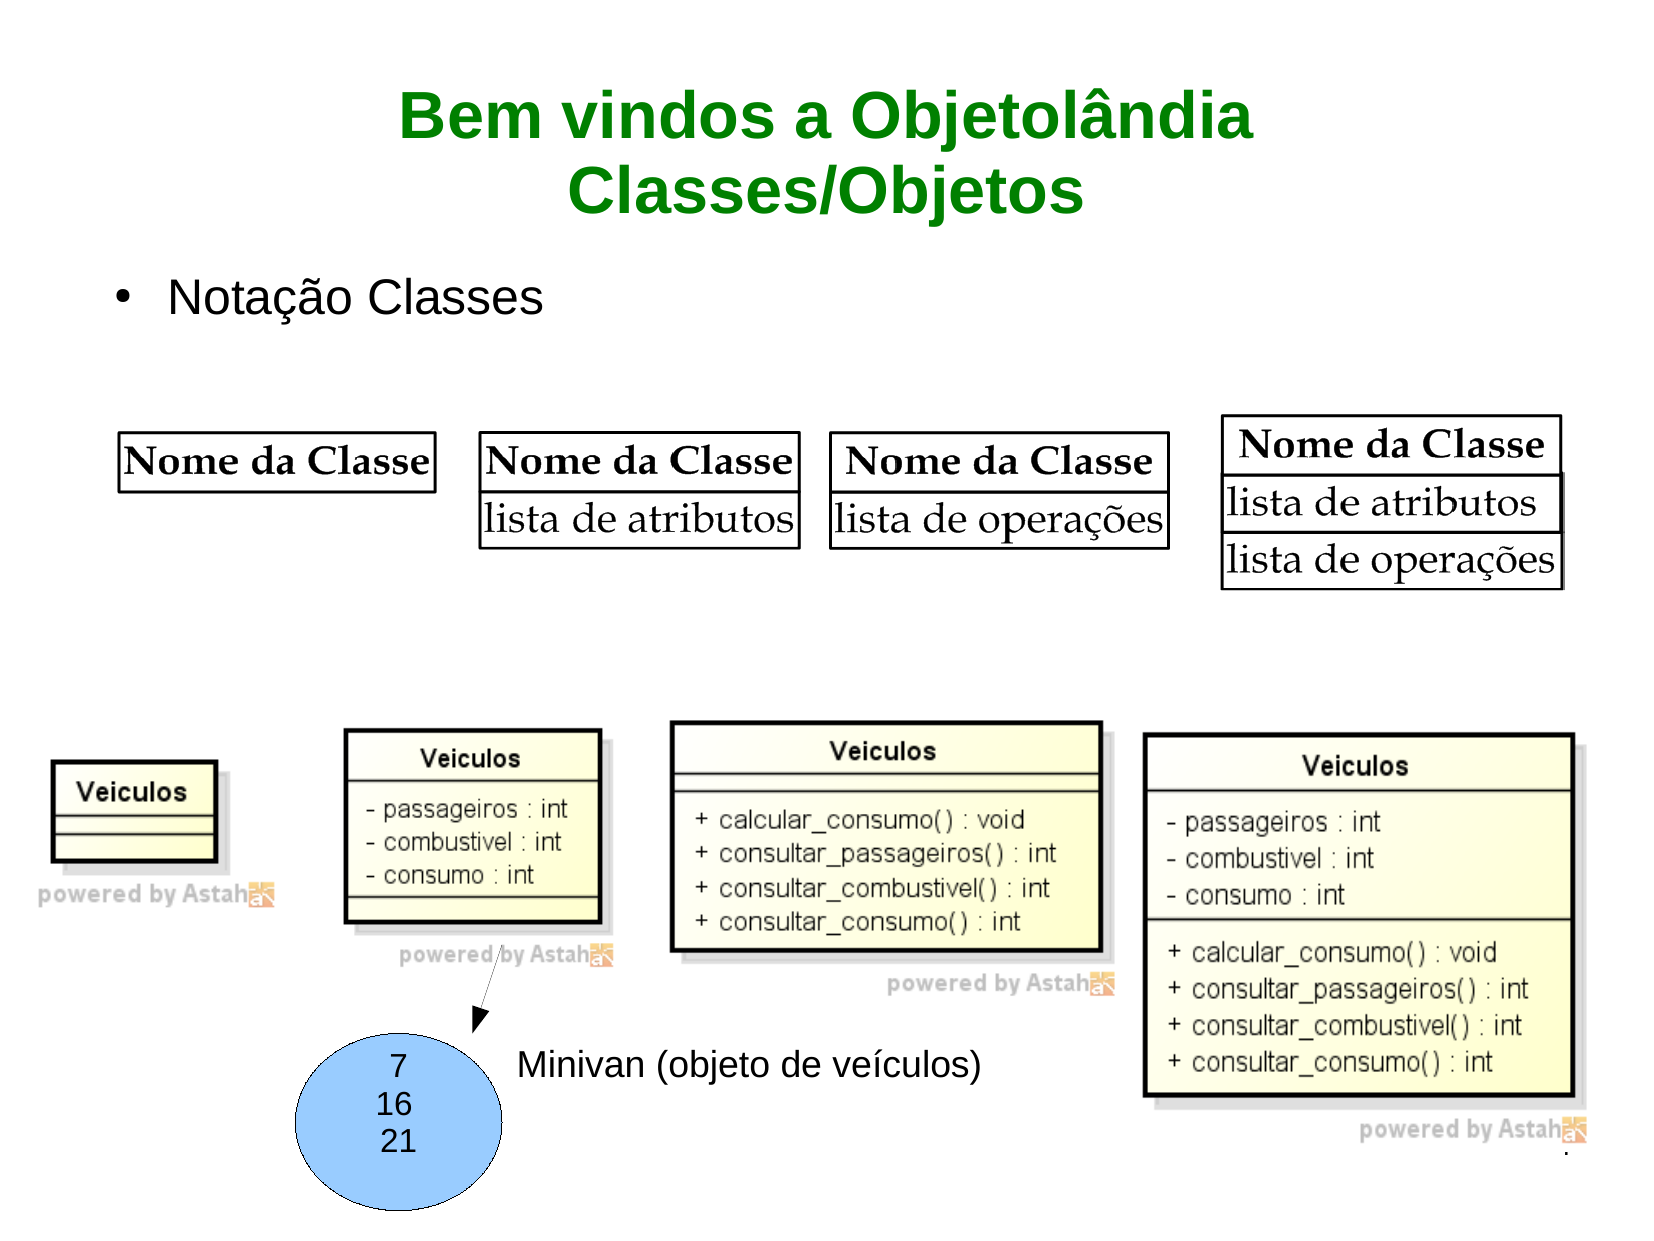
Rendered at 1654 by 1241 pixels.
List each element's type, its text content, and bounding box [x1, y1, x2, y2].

picture [324, 708, 621, 975]
text_box 7 16 21 [295, 1033, 503, 1211]
text_box Minivan (objeto de veículos) [501, 1035, 998, 1093]
text_box Notação Classes [96, 268, 562, 326]
title Bem vindos a Objetolândia Classes/Objetos [82, 49, 1571, 257]
picture [29, 738, 283, 916]
picture [117, 413, 1565, 591]
picture [649, 700, 1595, 1152]
